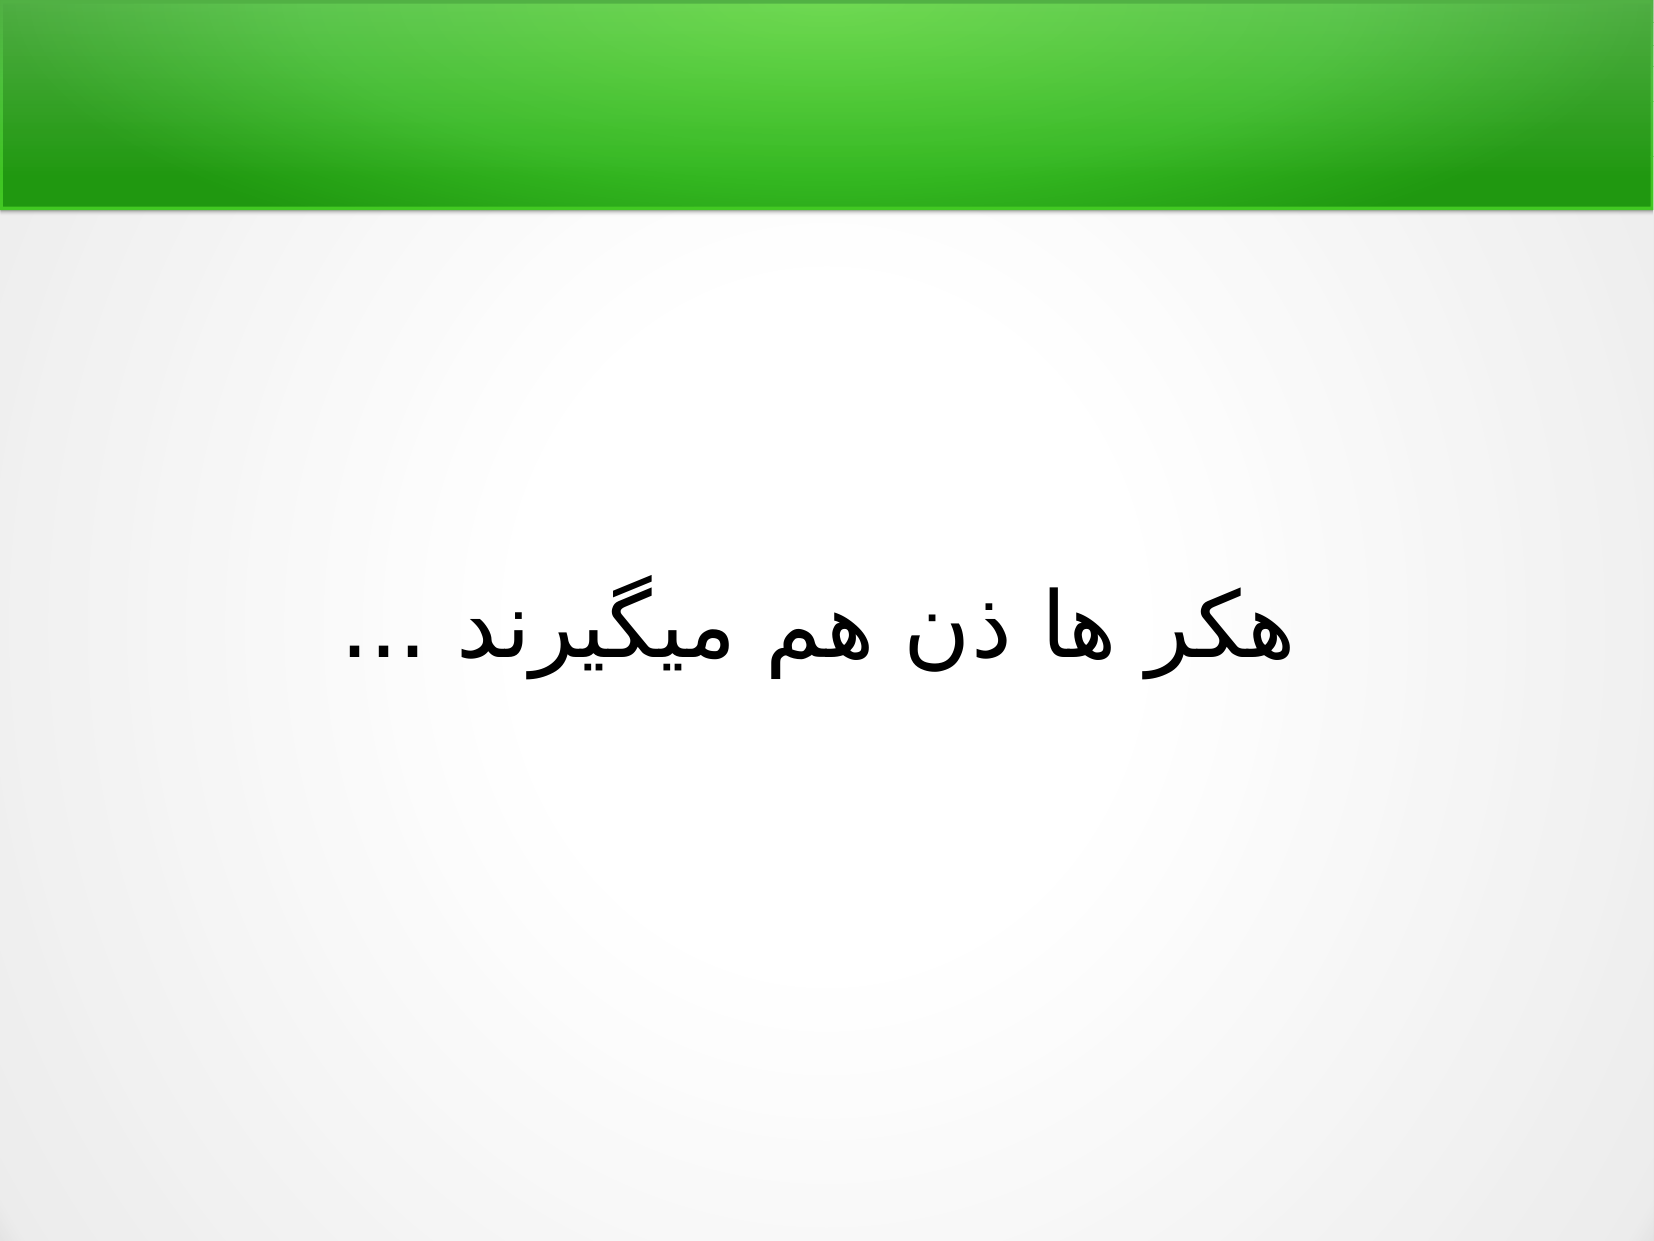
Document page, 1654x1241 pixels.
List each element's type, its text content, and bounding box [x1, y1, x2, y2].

title هکر ها ذن هم میگیرند ... [75, 538, 1564, 714]
